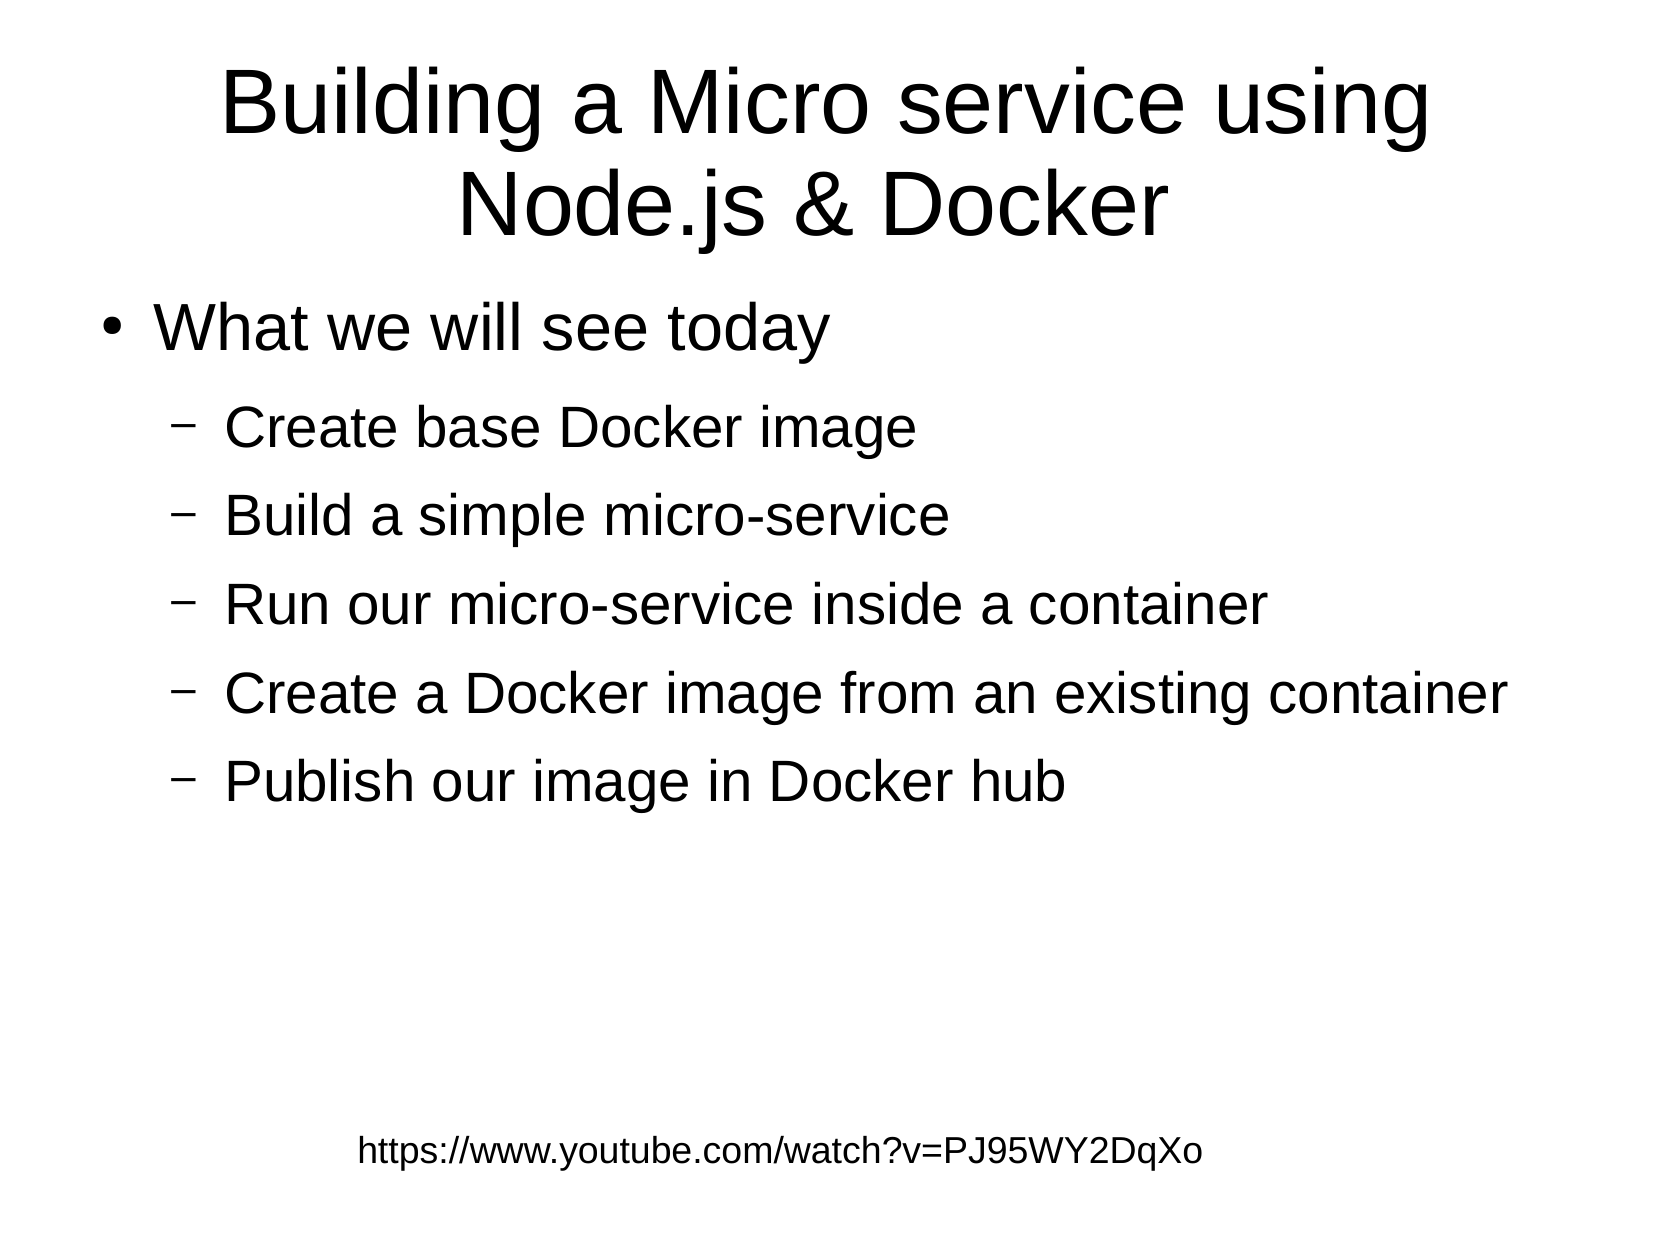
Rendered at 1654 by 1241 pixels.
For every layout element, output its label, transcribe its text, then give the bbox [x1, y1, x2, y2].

text_box https://www.youtube.com/watch?v=PJ95WY2DqXo [342, 1122, 1219, 1179]
title Building a Micro service using Node.js & Docker [82, 49, 1571, 257]
list What we will see today Create base Docker image Build a simple micro-service Run our micro-service inside a container Create a Docker image from an existing container Publish our image in Docker hub [82, 290, 1571, 1010]
